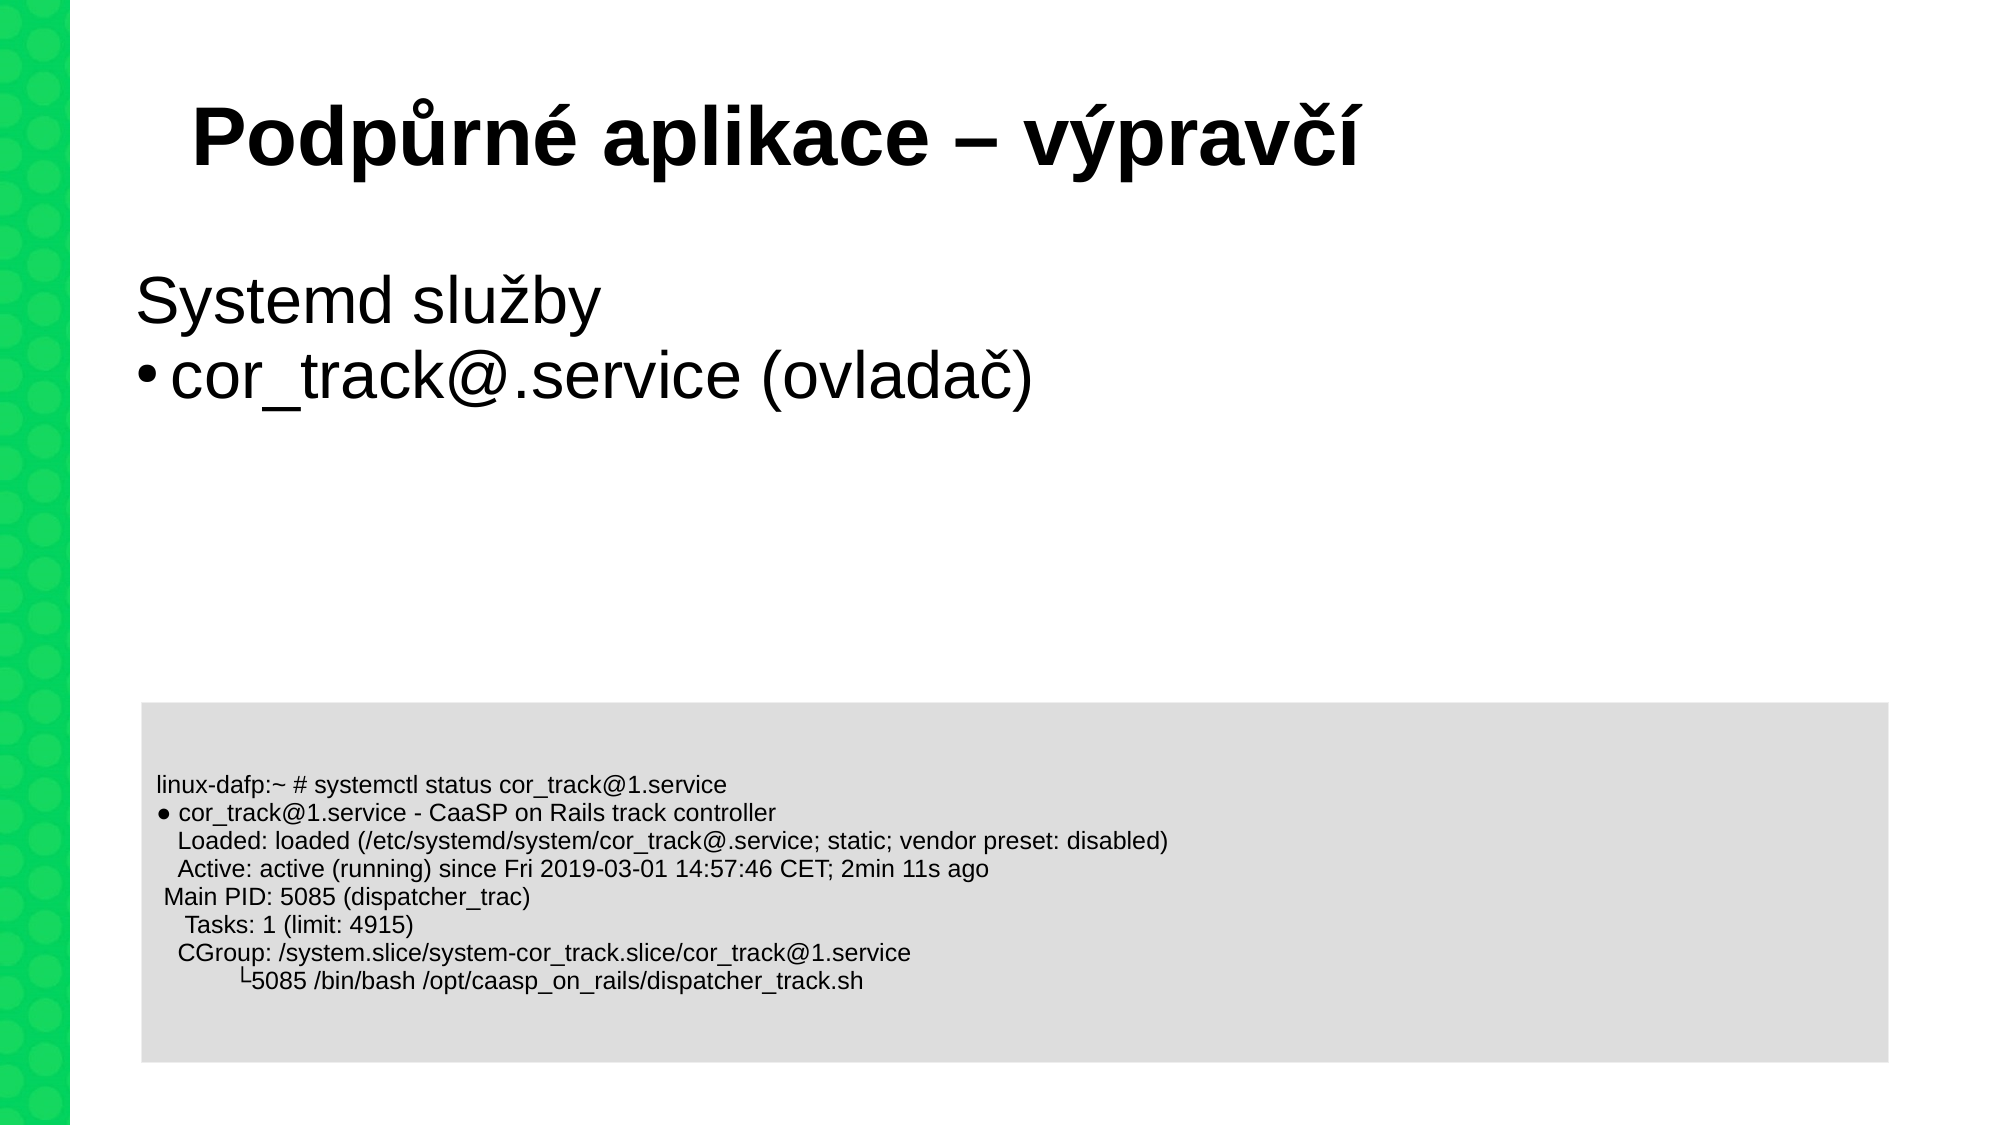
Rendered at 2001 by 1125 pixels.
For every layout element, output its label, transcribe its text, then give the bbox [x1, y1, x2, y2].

title Podpůrné aplikace – výpravčí [191, 90, 1863, 184]
subtitle Systemd služby cor_track@.service (ovladač) [99, 263, 1900, 916]
picture [0, 0, 81, 1125]
text_box linux-dafp:~ # systemctl status cor_track@1.service ● cor_track@1.service - CaaSP on Rails track controller Loaded: loaded (/etc/systemd/system/cor_track@.service; static; vendor preset: disabled) Active: active (running) since Fri 2019-03-01 14:57:46 CET; 2min 11s ago Main PID: 5085 (dispatcher_trac) Tasks: 1 (limit: 4915) CGroup: /system.slice/system-cor_track.slice/cor_track@1.service └5085 /bin/bash /opt/caasp_on_rails/dispatcher_track.sh [141, 702, 1889, 1063]
